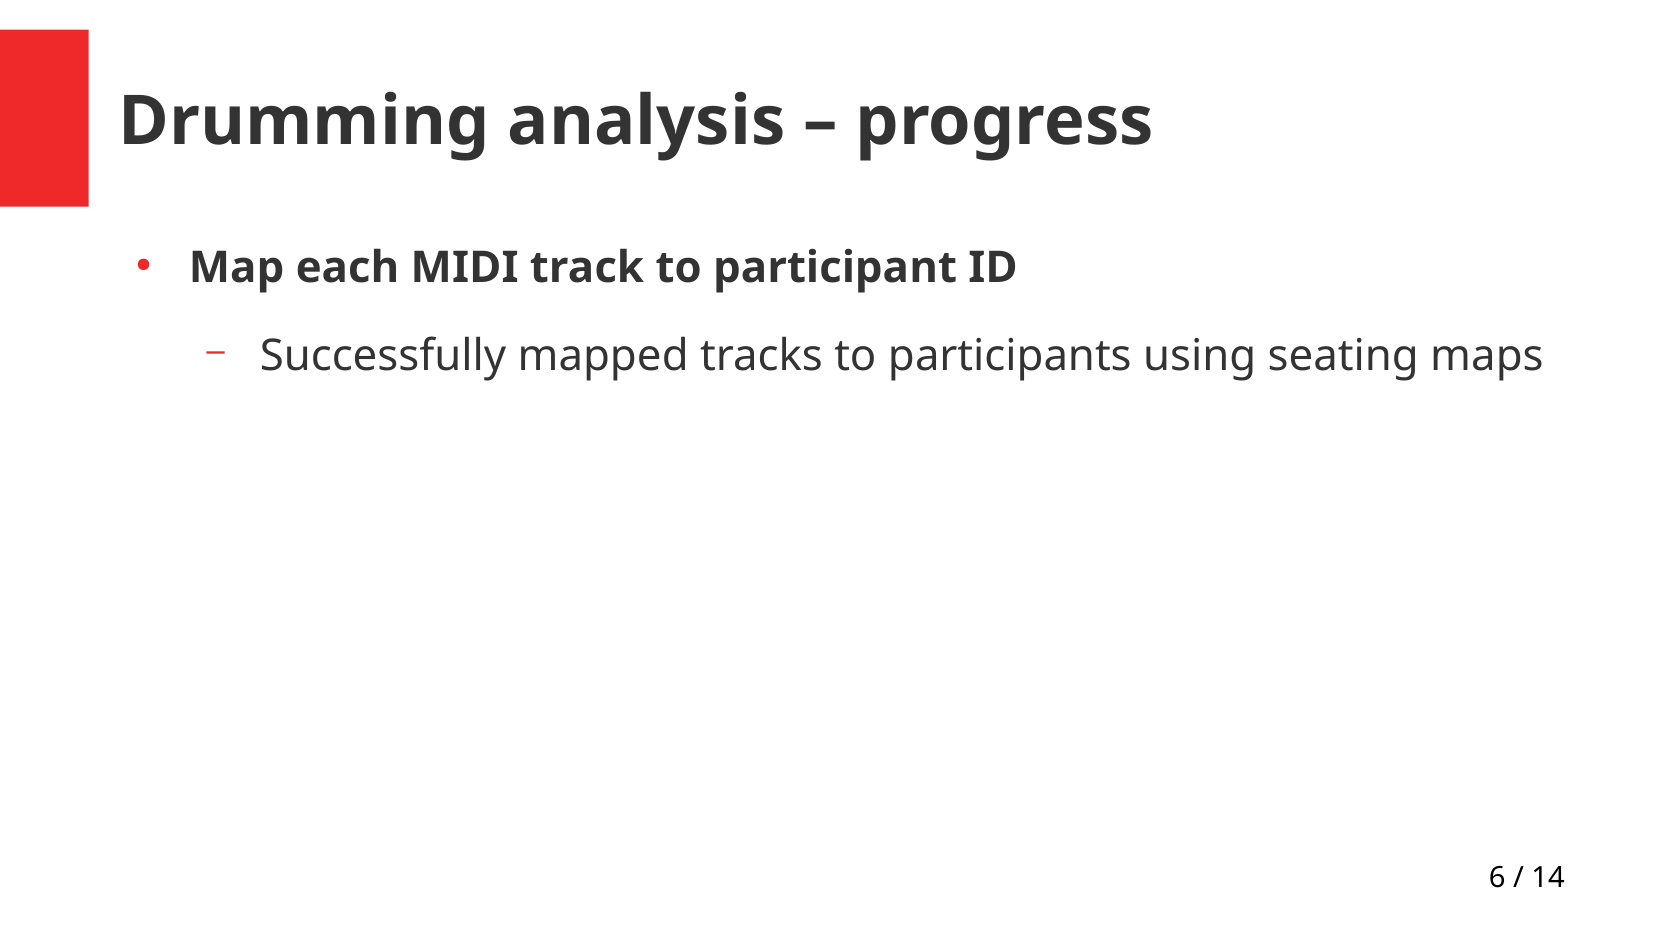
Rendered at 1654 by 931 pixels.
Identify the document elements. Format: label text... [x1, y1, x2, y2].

title Drumming analysis – progress [118, 29, 1595, 207]
list Map each MIDI track to participant ID Successfully mapped tracks to participants using seating maps [118, 236, 1595, 798]
text_box [262, 337, 601, 409]
